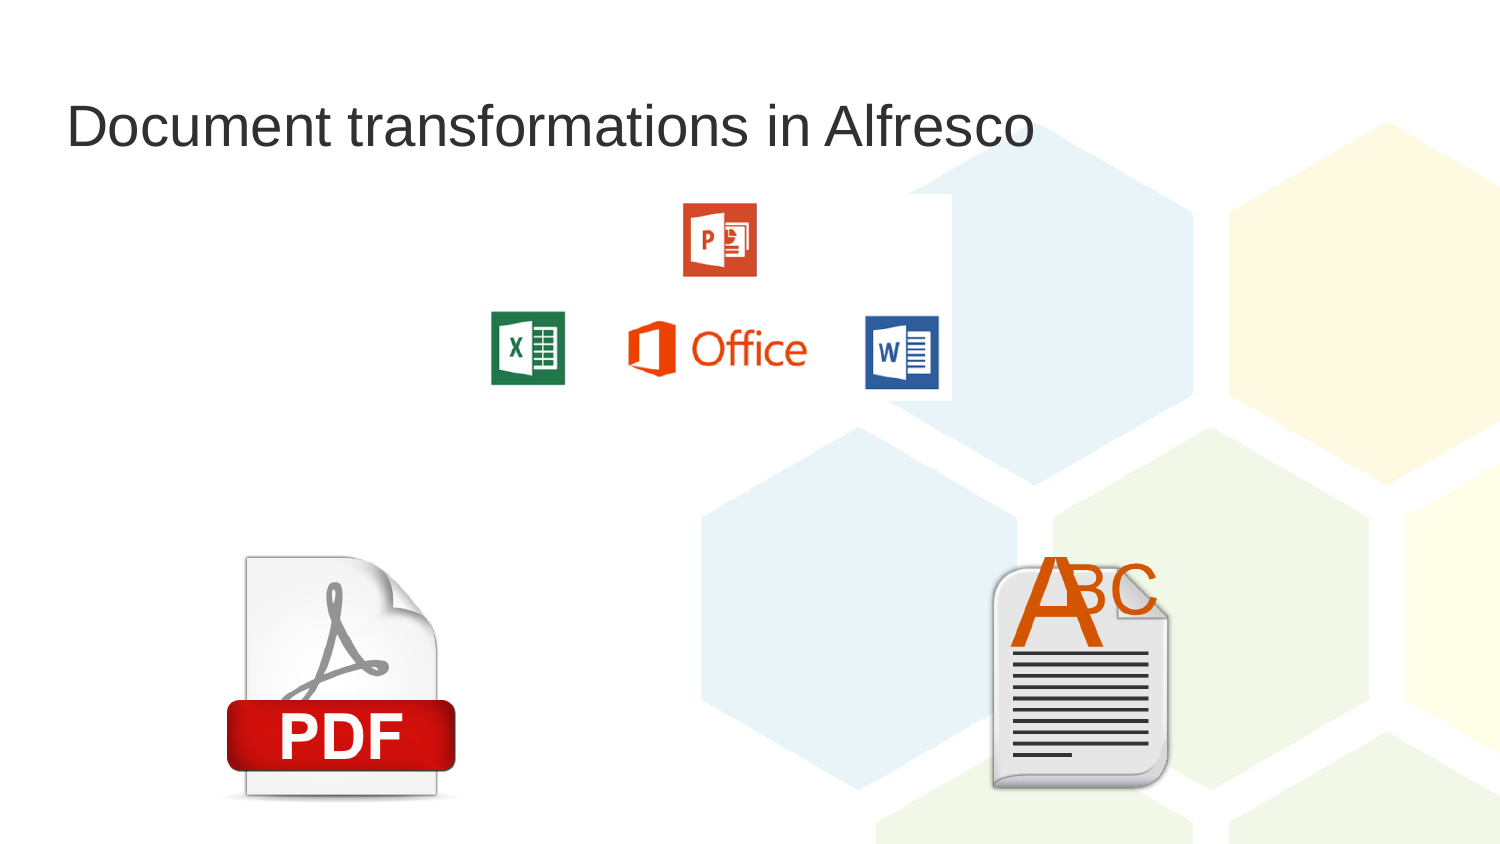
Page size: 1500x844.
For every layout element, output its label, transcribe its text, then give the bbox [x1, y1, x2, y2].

picture [0, 0, 1500, 844]
title Document transformations in Alfresco [51, 72, 1449, 167]
